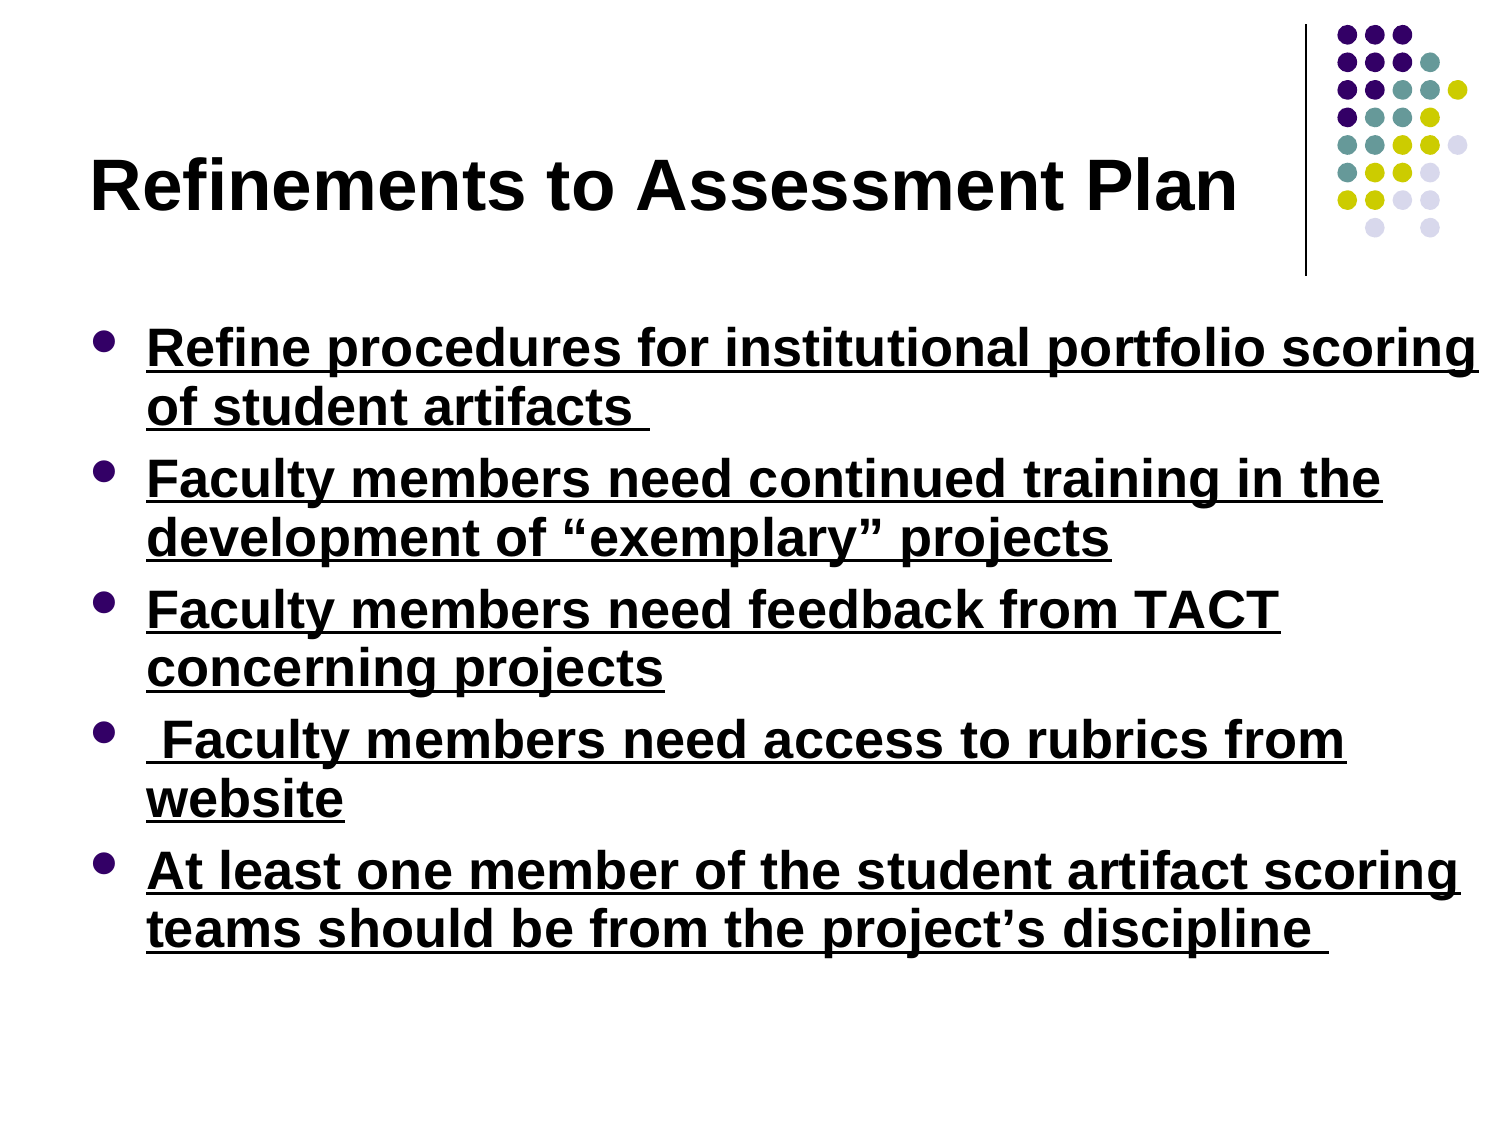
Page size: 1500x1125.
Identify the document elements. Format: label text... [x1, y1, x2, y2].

list Refine procedures for institutional portfolio scoring of student artifacts Faculty members need continued training in the development of “exemplary” projects Faculty members need feedback from TACT concerning projects Faculty members need access to rubrics from website At least one member of the student artifact scoring teams should be from the project’s discipline [75, 312, 1500, 1025]
title Refinements to Assessment Plan [74, 20, 1313, 233]
